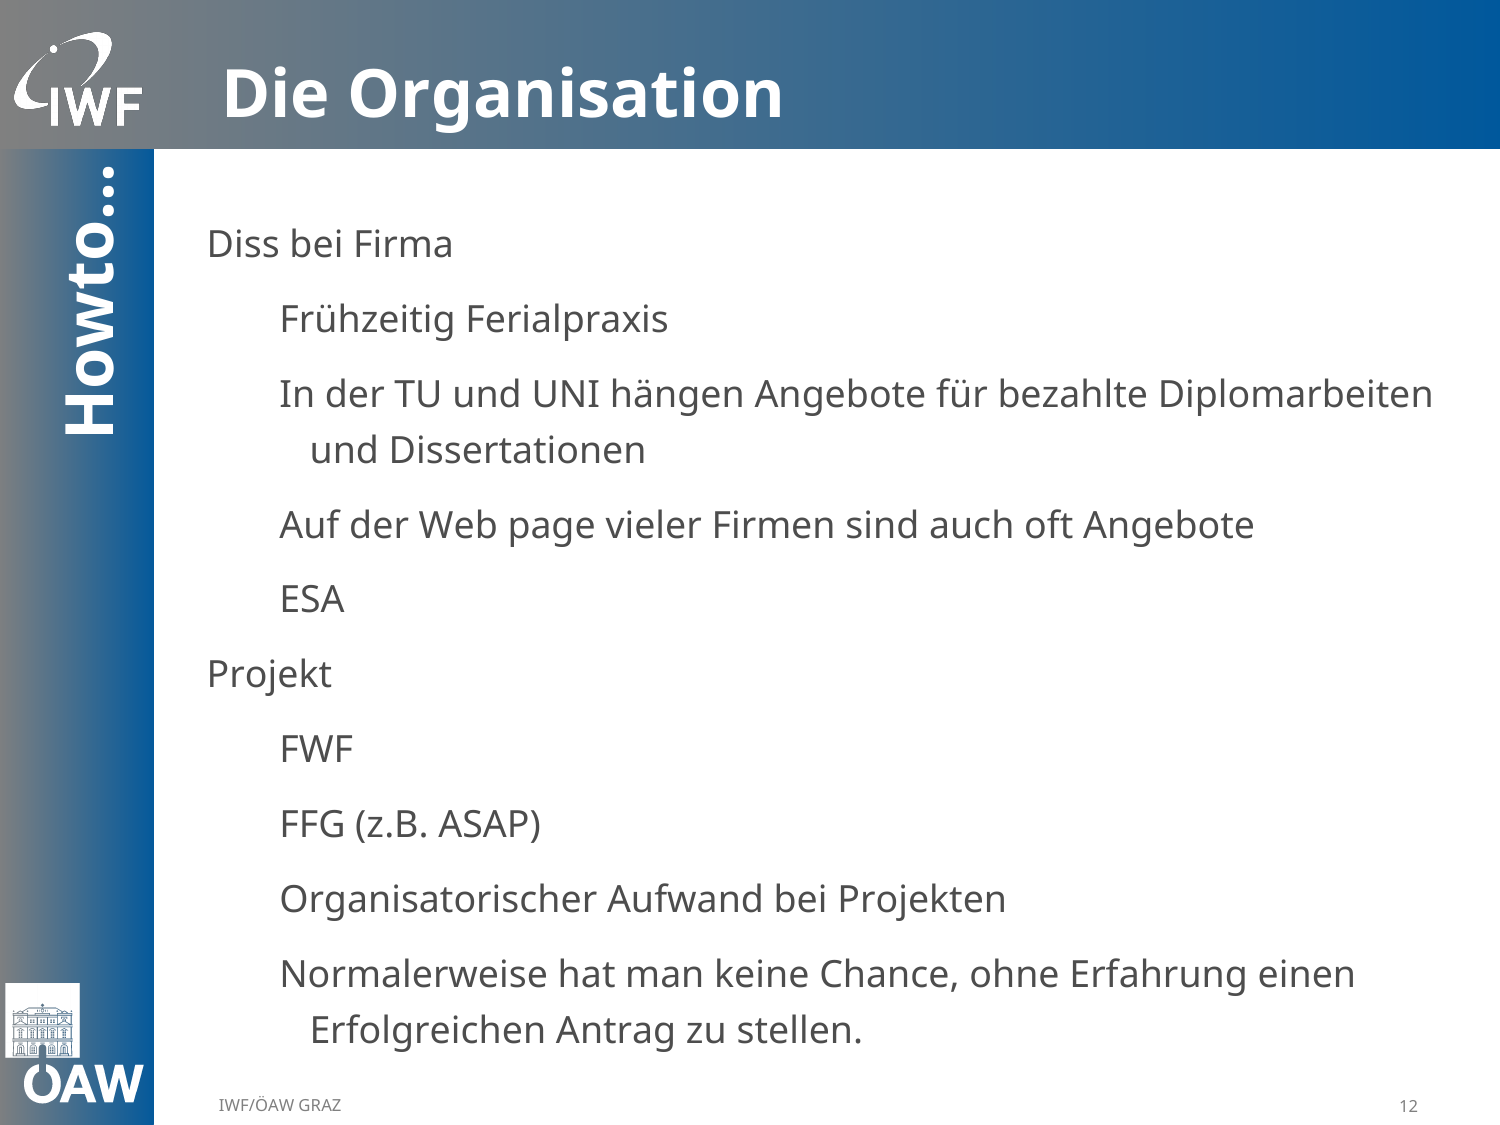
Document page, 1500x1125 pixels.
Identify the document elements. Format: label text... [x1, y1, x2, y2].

picture [5, 983, 154, 1105]
text_box Howto... [29, 148, 154, 959]
list Diss bei Firma Frühzeitig Ferialpraxis In der TU und UNI hängen Angebote für bezahlte Diplomarbeiten und Dissertationen Auf der Web page vieler Firmen sind auch oft Angebote ESA Projekt FWF FFG (z.B. ASAP) Organisatorischer Aufwand bei Projekten Normalerweise hat man keine Chance, ohne Erfahrung einen Erfolgreichen Antrag zu stellen. [206, 212, 1447, 977]
picture [8, 32, 154, 132]
title Die Organisation [206, 16, 1459, 176]
